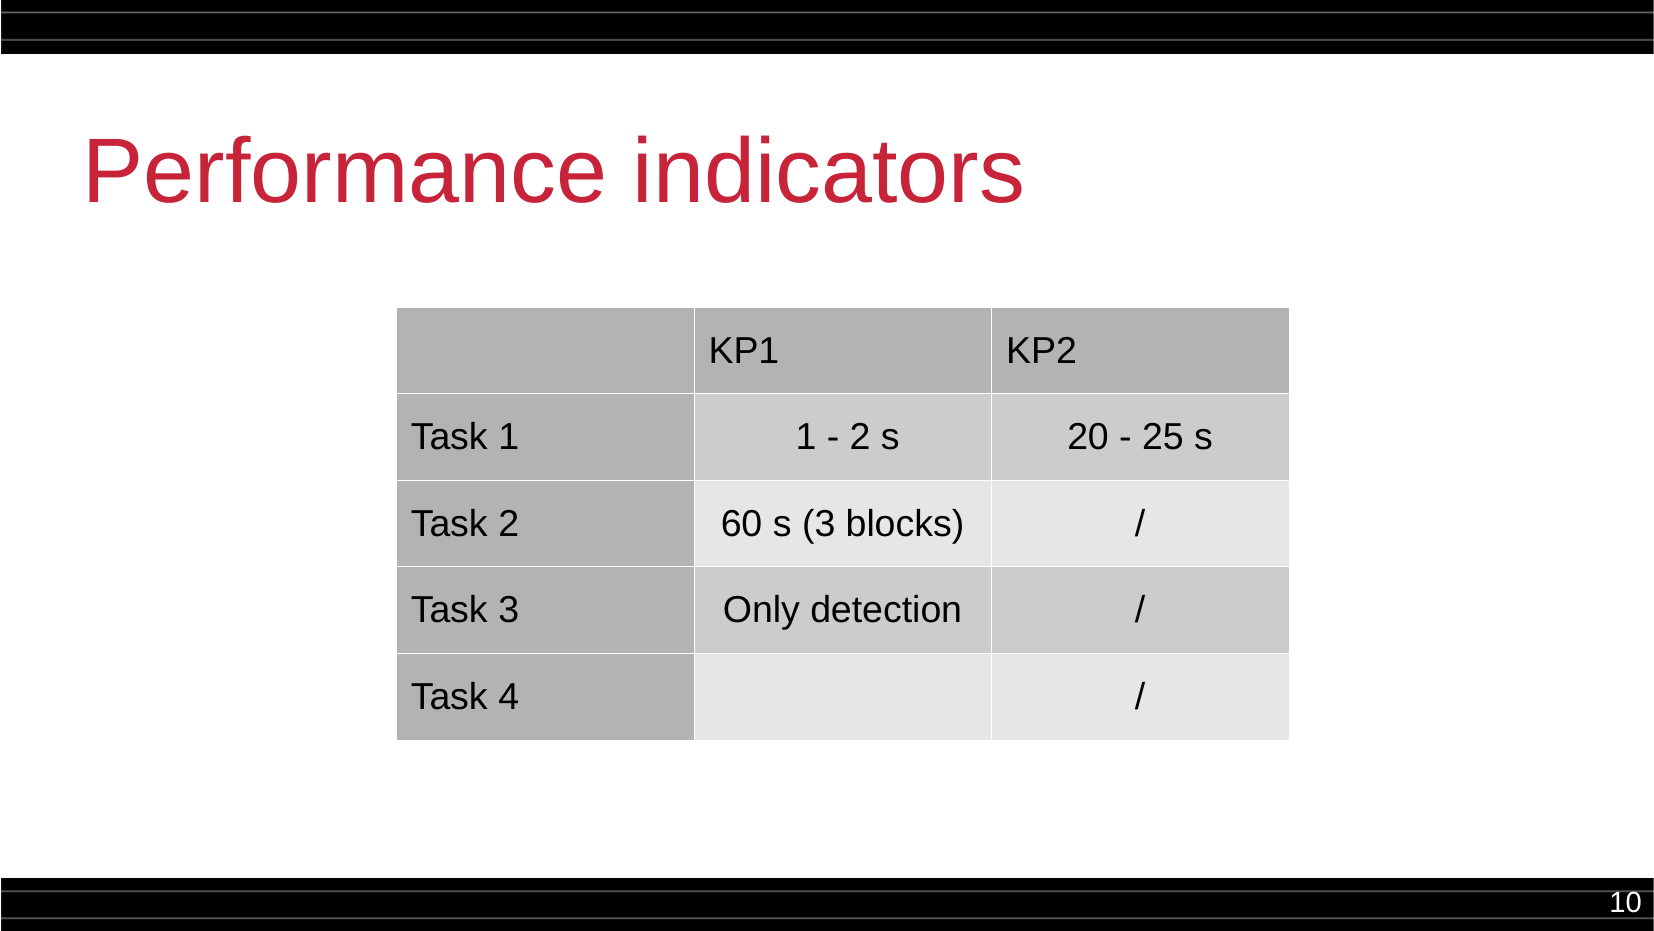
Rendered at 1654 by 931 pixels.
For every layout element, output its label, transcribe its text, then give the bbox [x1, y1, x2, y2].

picture [1, 878, 1654, 931]
title Performance indicators [82, 92, 1571, 249]
table_cell 60 s (3 blocks) [695, 481, 991, 566]
table_cell / [992, 481, 1289, 566]
table_cell [695, 654, 991, 740]
picture [1, 0, 1654, 54]
table_cell 20 - 25 s [992, 394, 1289, 480]
table_cell / [992, 567, 1289, 653]
table_cell Task 3 [397, 567, 694, 653]
table_cell 1 - 2 s [695, 394, 991, 480]
table_header [397, 308, 694, 393]
table_header KP1 [695, 308, 991, 393]
table_header KP2 [992, 308, 1289, 393]
table_cell Task 4 [397, 654, 694, 740]
table_cell Only detection [695, 567, 991, 653]
table_cell Task 1 [397, 394, 694, 480]
table_cell Task 2 [397, 481, 694, 566]
table_cell / [992, 654, 1289, 740]
